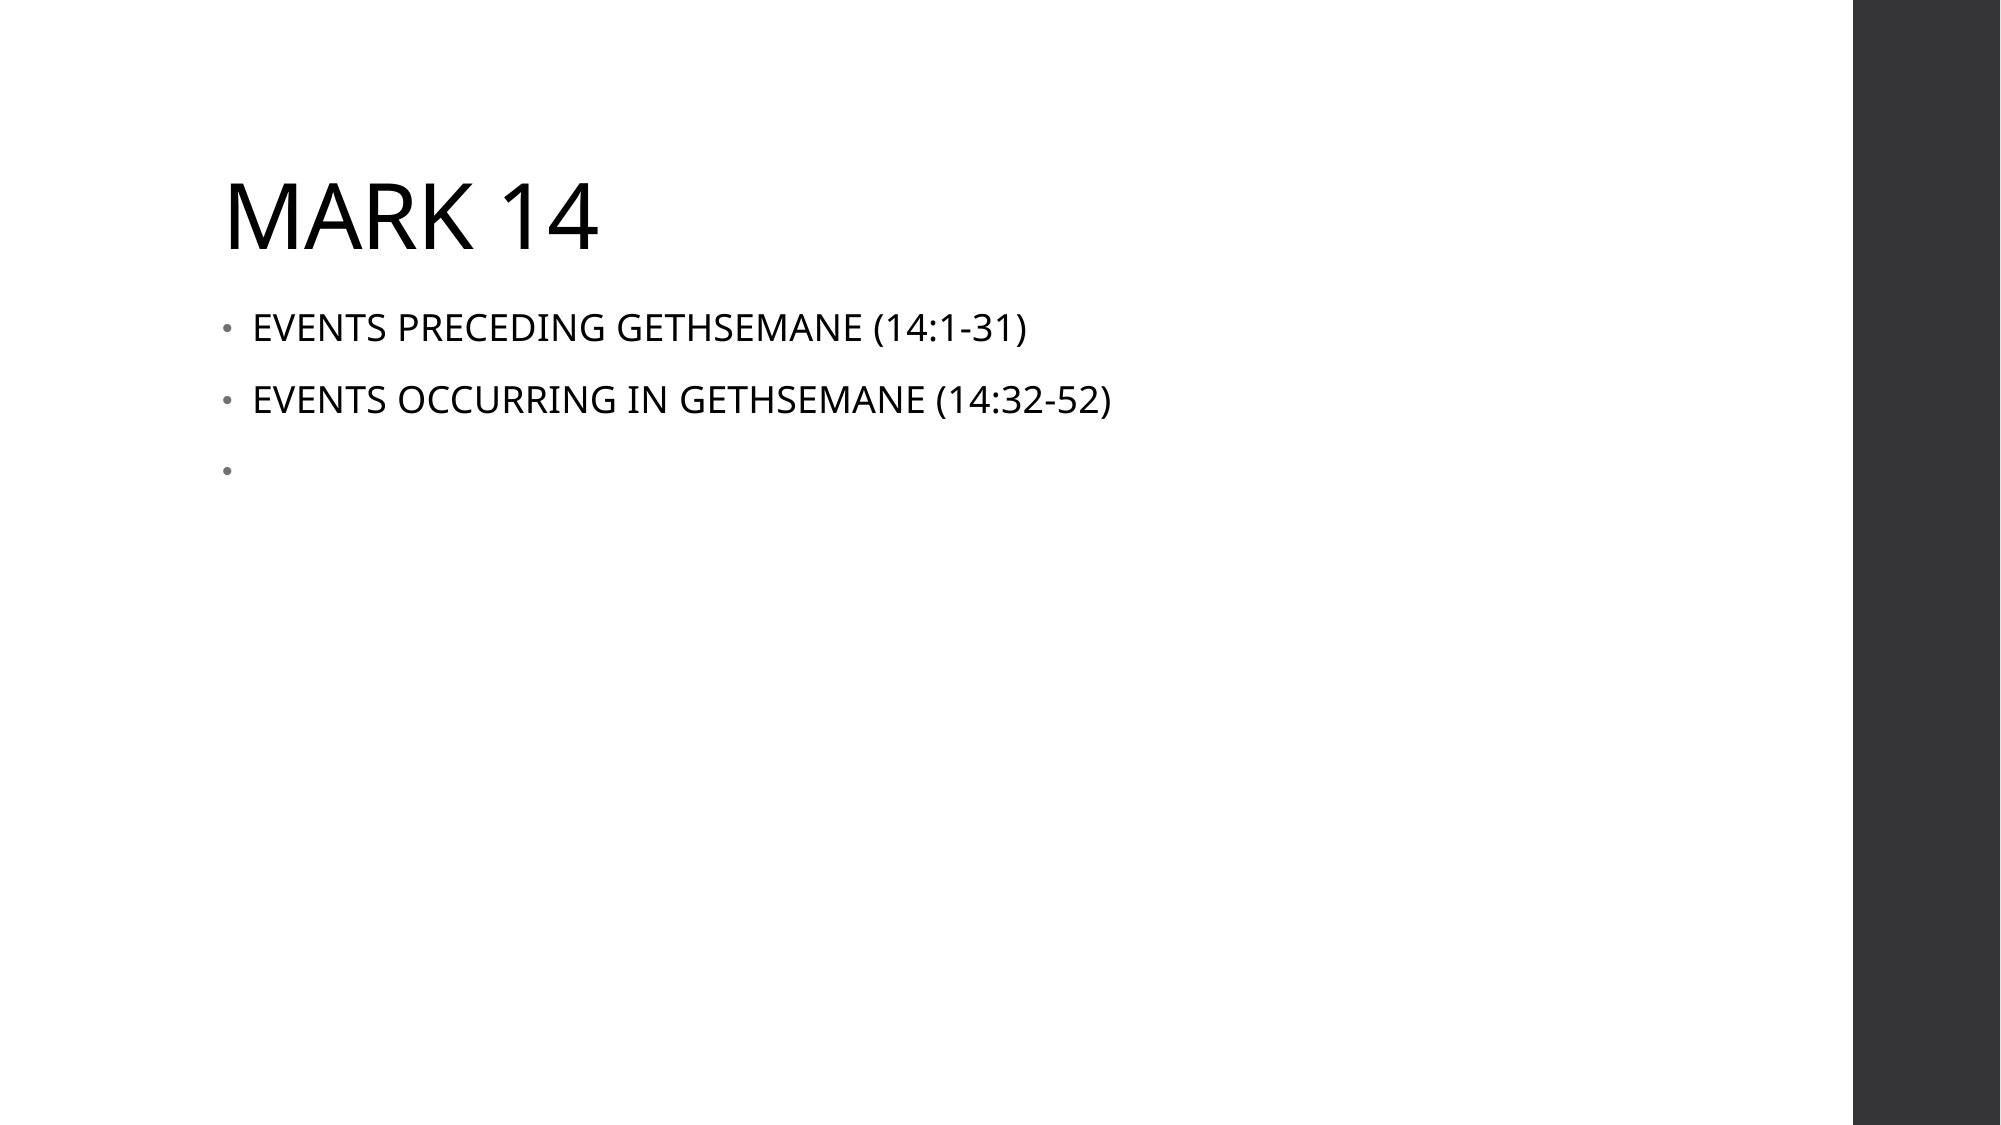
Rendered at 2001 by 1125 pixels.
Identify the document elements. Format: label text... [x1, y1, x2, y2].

list EVENTS PRECEDING GETHSEMANE (14:1-31) EVENTS OCCURRING IN GETHSEMANE (14:32-52) [206, 299, 1617, 1014]
title MARK 14 [206, 60, 1797, 278]
